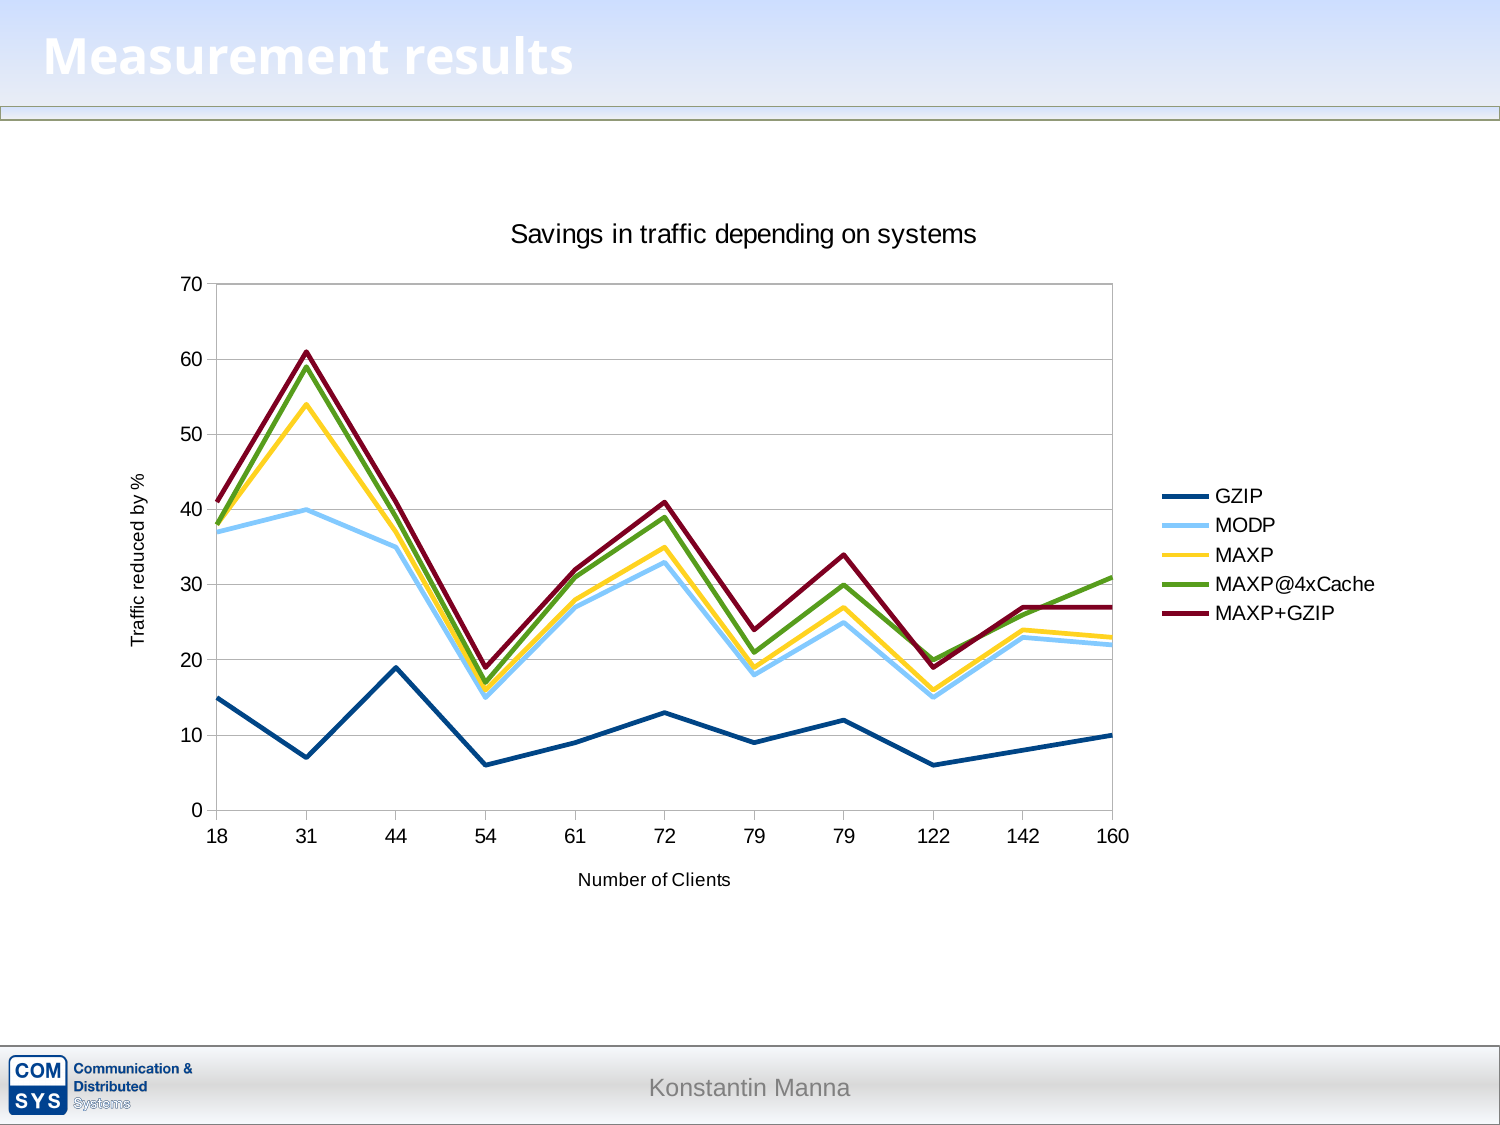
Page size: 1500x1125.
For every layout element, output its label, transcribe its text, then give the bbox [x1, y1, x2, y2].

chart [94, 188, 1394, 922]
title Measurement results [27, 16, 1464, 92]
